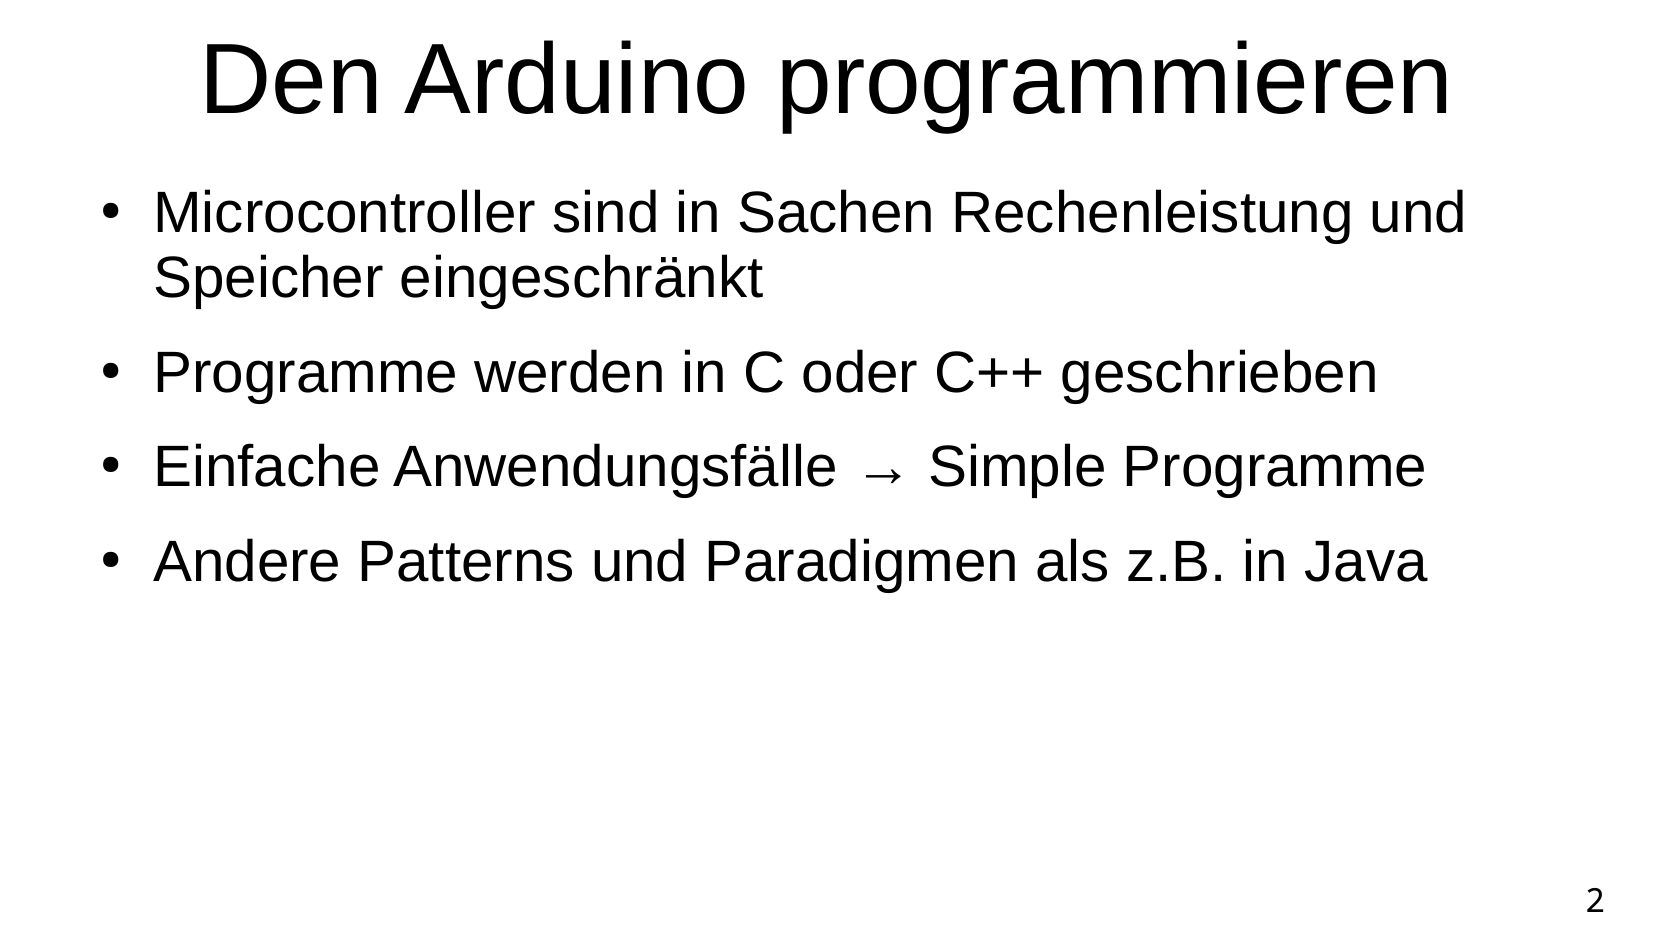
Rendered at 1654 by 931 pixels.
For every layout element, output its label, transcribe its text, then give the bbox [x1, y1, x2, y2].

list Microcontroller sind in Sachen Rechenleistung und Speicher eingeschränkt Programme werden in C oder C++ geschrieben Einfache Anwendungsfälle → Simple Programme Andere Patterns und Paradigmen als z.B. in Java [82, 180, 1571, 811]
title Den Arduino programmieren [82, 1, 1571, 157]
